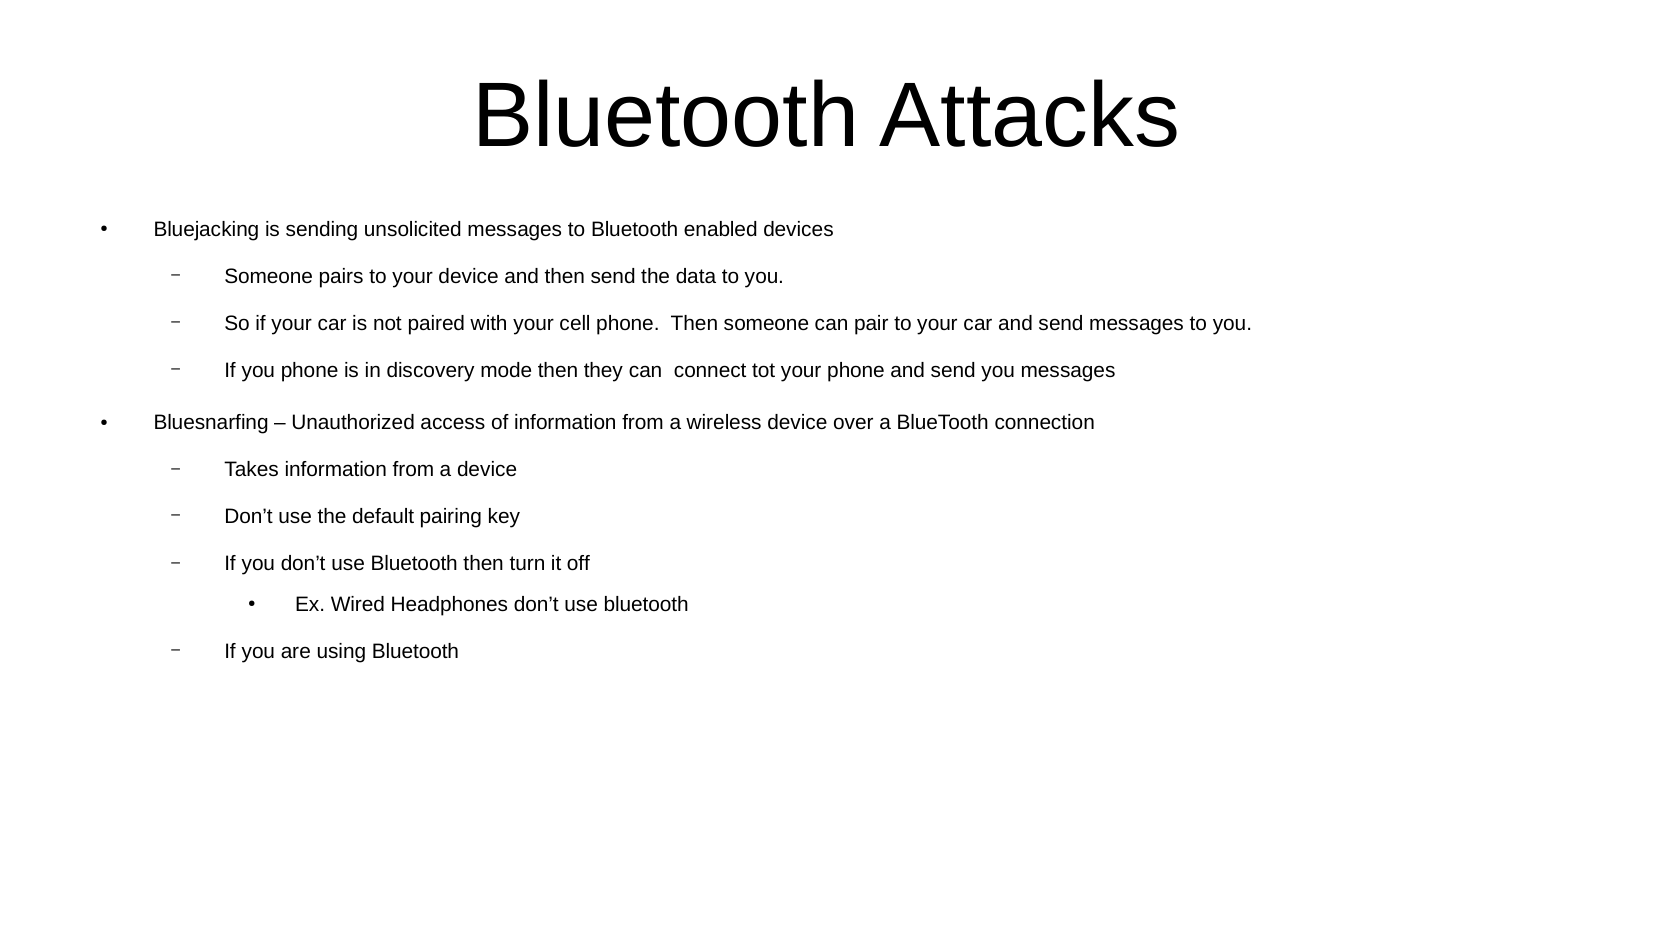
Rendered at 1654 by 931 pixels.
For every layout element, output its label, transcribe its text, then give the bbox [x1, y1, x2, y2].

list Bluejacking is sending unsolicited messages to Bluetooth enabled devices Someone pairs to your device and then send the data to you. So if your car is not paired with your cell phone. Then someone can pair to your car and send messages to you. If you phone is in discovery mode then they can connect tot your phone and send you messages Bluesnarfing – Unauthorized access of information from a wireless device over a BlueTooth connection Takes information from a device Don’t use the default pairing key If you don’t use Bluetooth then turn it off Ex. Wired Headphones don’t use bluetooth If you are using Bluetooth [82, 217, 1636, 901]
title Bluetooth Attacks [82, 37, 1571, 193]
